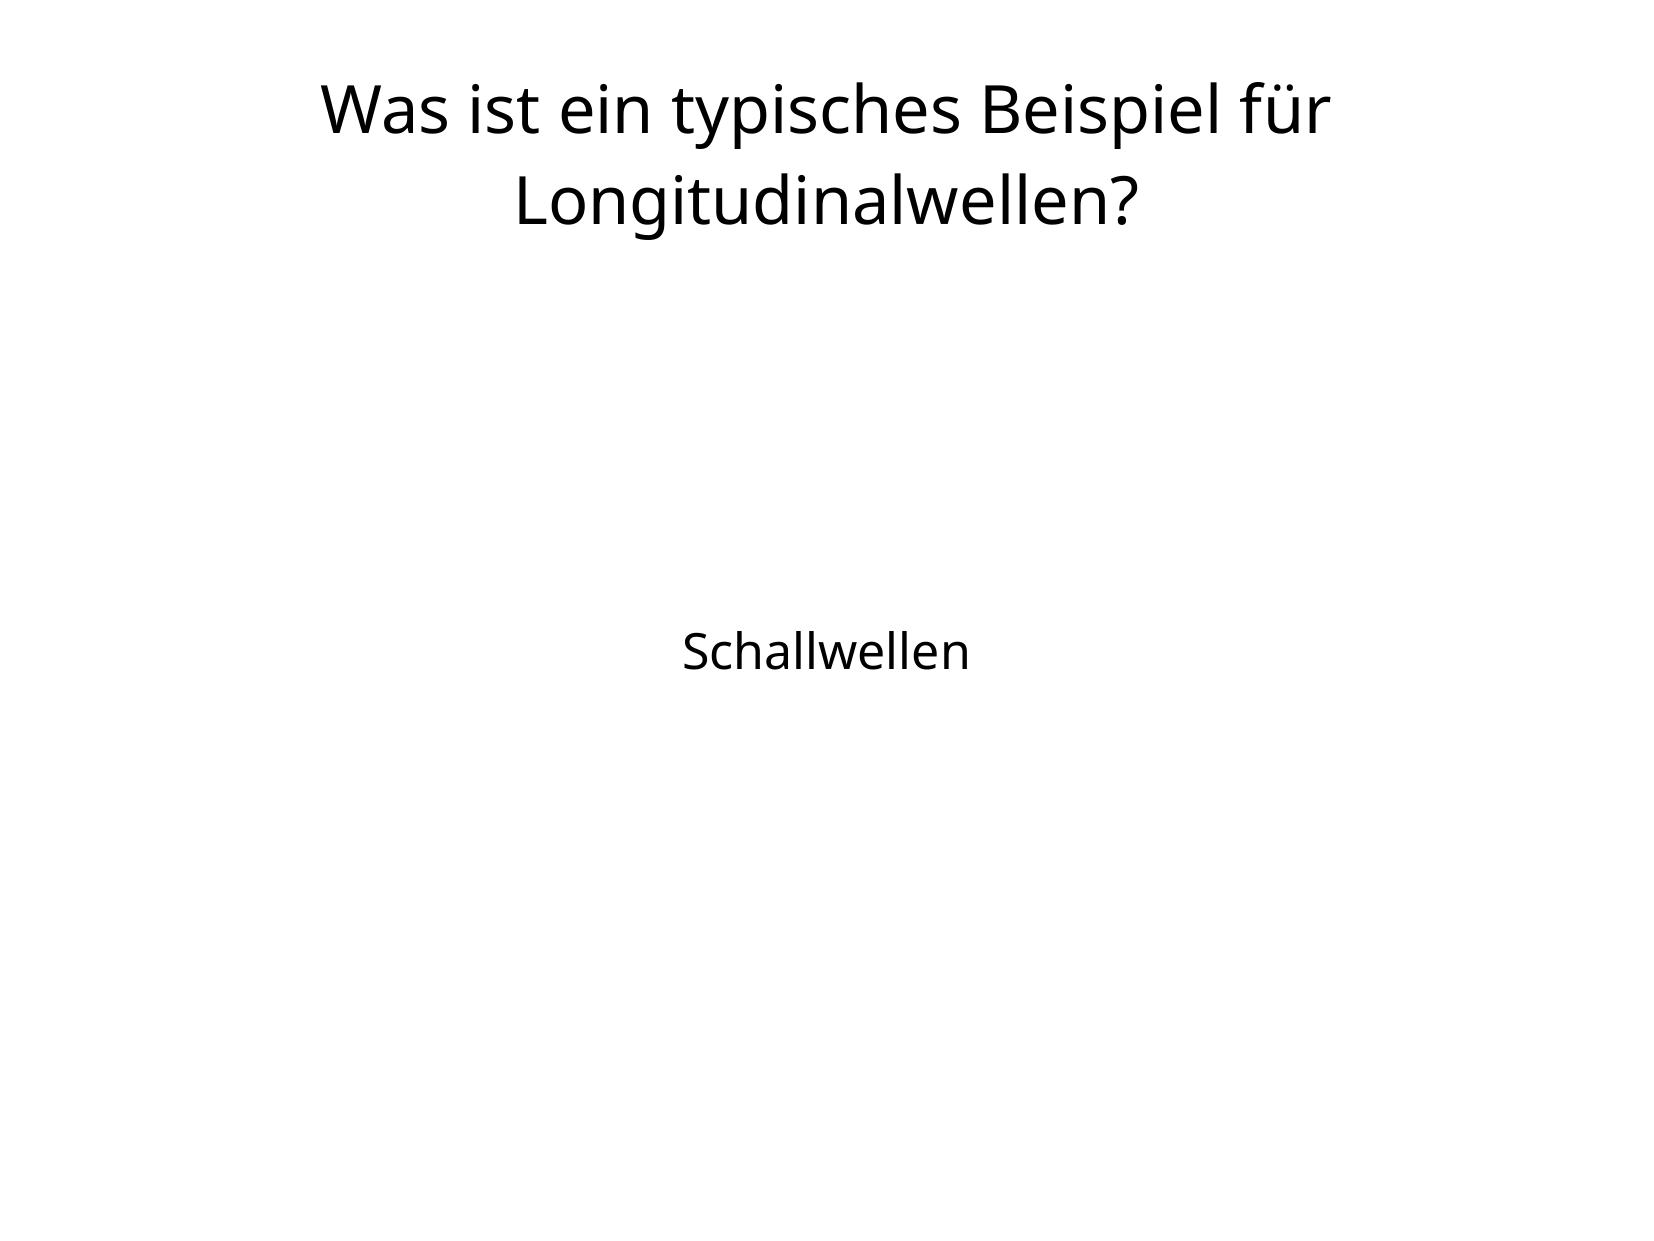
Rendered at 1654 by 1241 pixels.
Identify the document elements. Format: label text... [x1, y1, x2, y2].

subtitle Schallwellen [82, 290, 1571, 1010]
title Was ist ein typisches Beispiel für Longitudinalwellen? [82, 49, 1571, 257]
